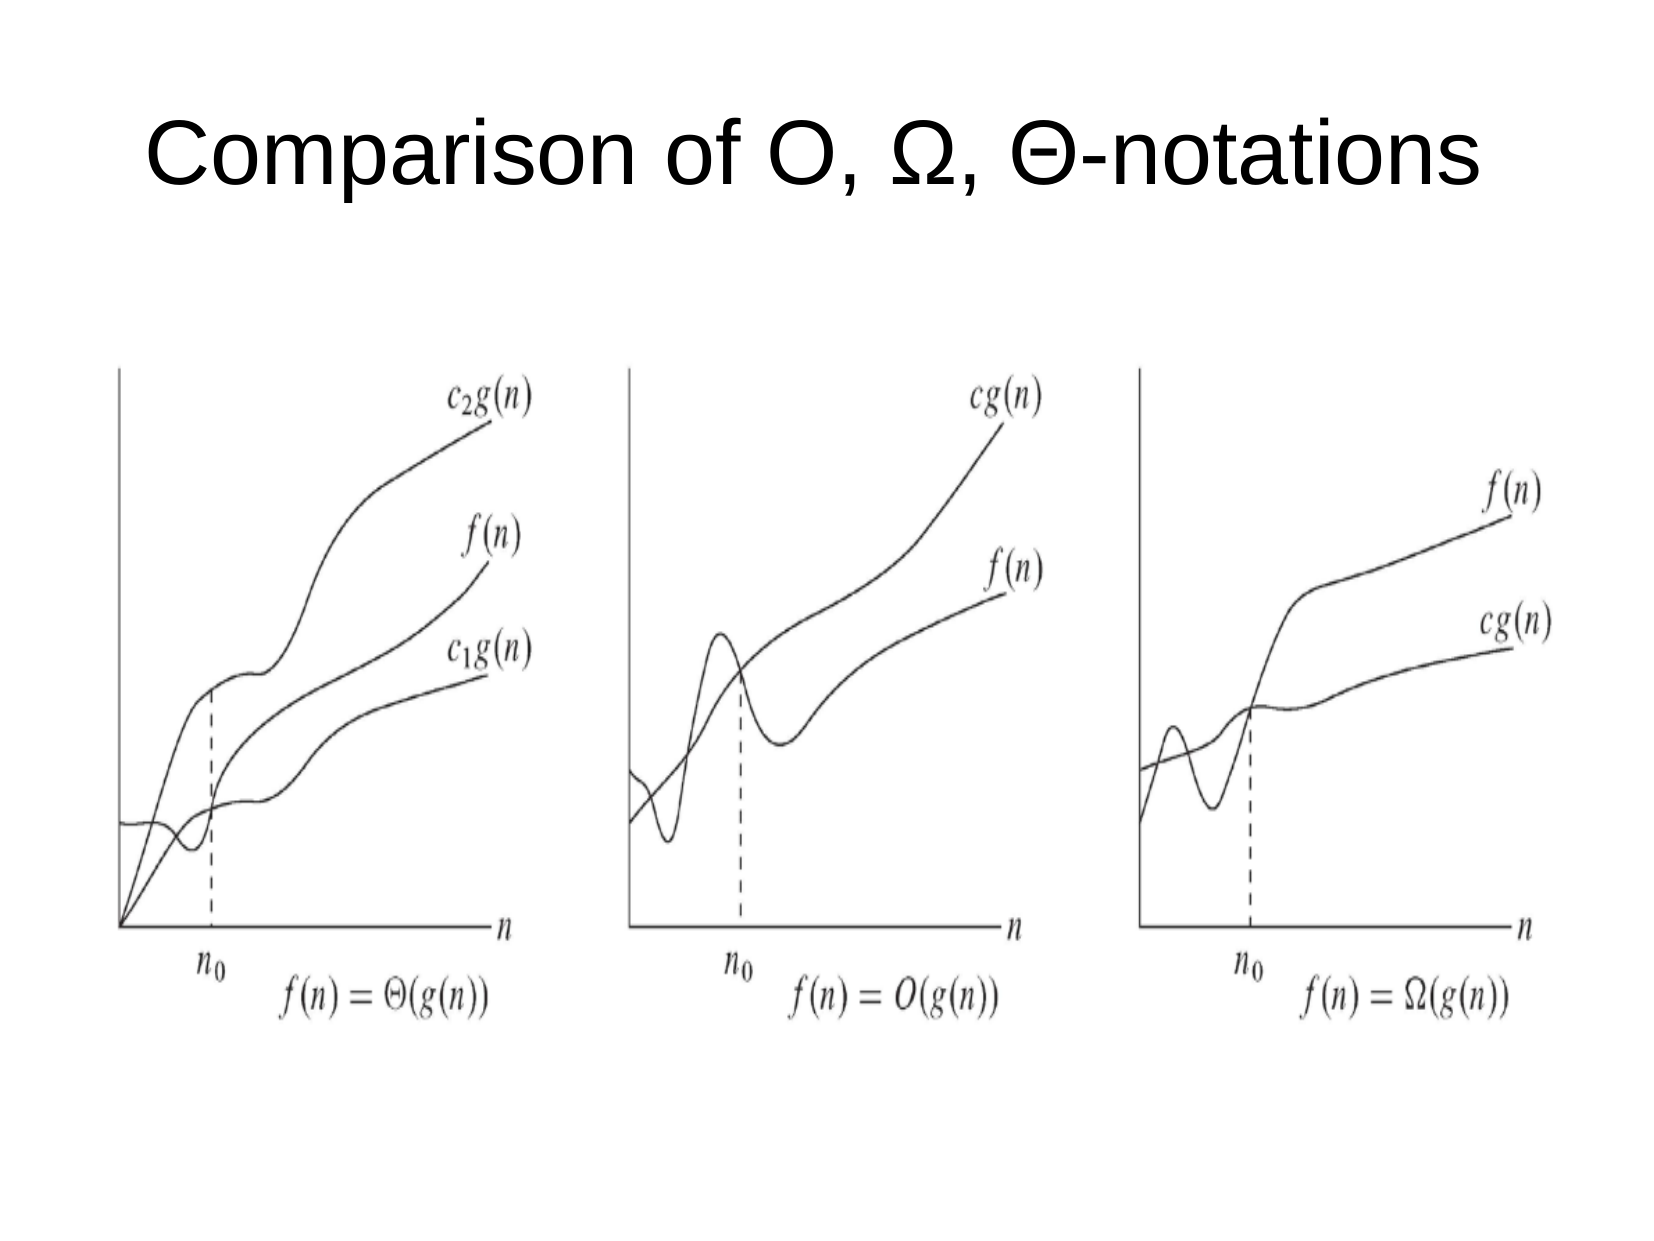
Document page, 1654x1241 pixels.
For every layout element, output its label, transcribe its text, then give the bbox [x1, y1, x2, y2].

picture [82, 344, 1571, 1036]
title Comparison of O, Ω, Θ-notations [82, 49, 1571, 257]
